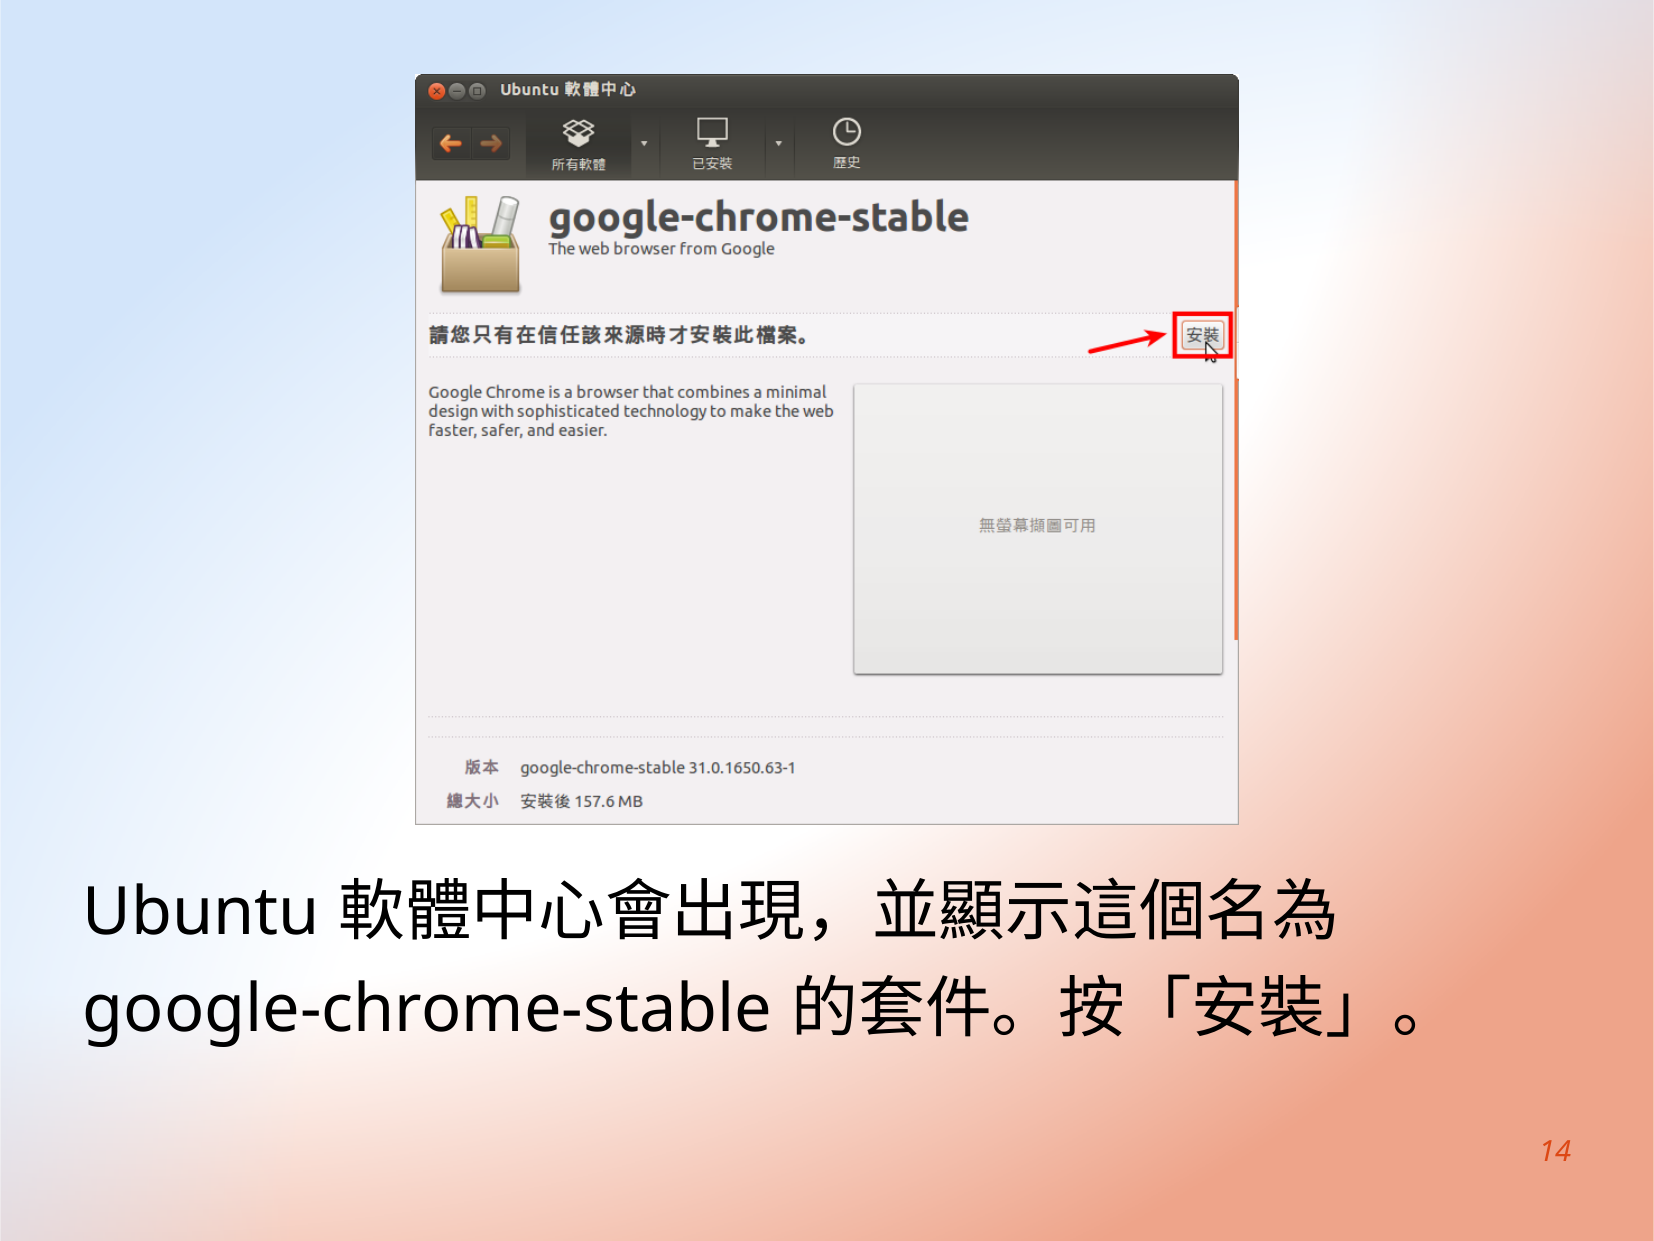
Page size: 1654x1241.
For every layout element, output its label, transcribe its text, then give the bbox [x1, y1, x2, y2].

picture [0, 0, 1654, 1241]
list Ubuntu軟體中心會出現，並顯示這個名為google-chrome-stable的套件。按「安裝」。 [82, 857, 1571, 1201]
